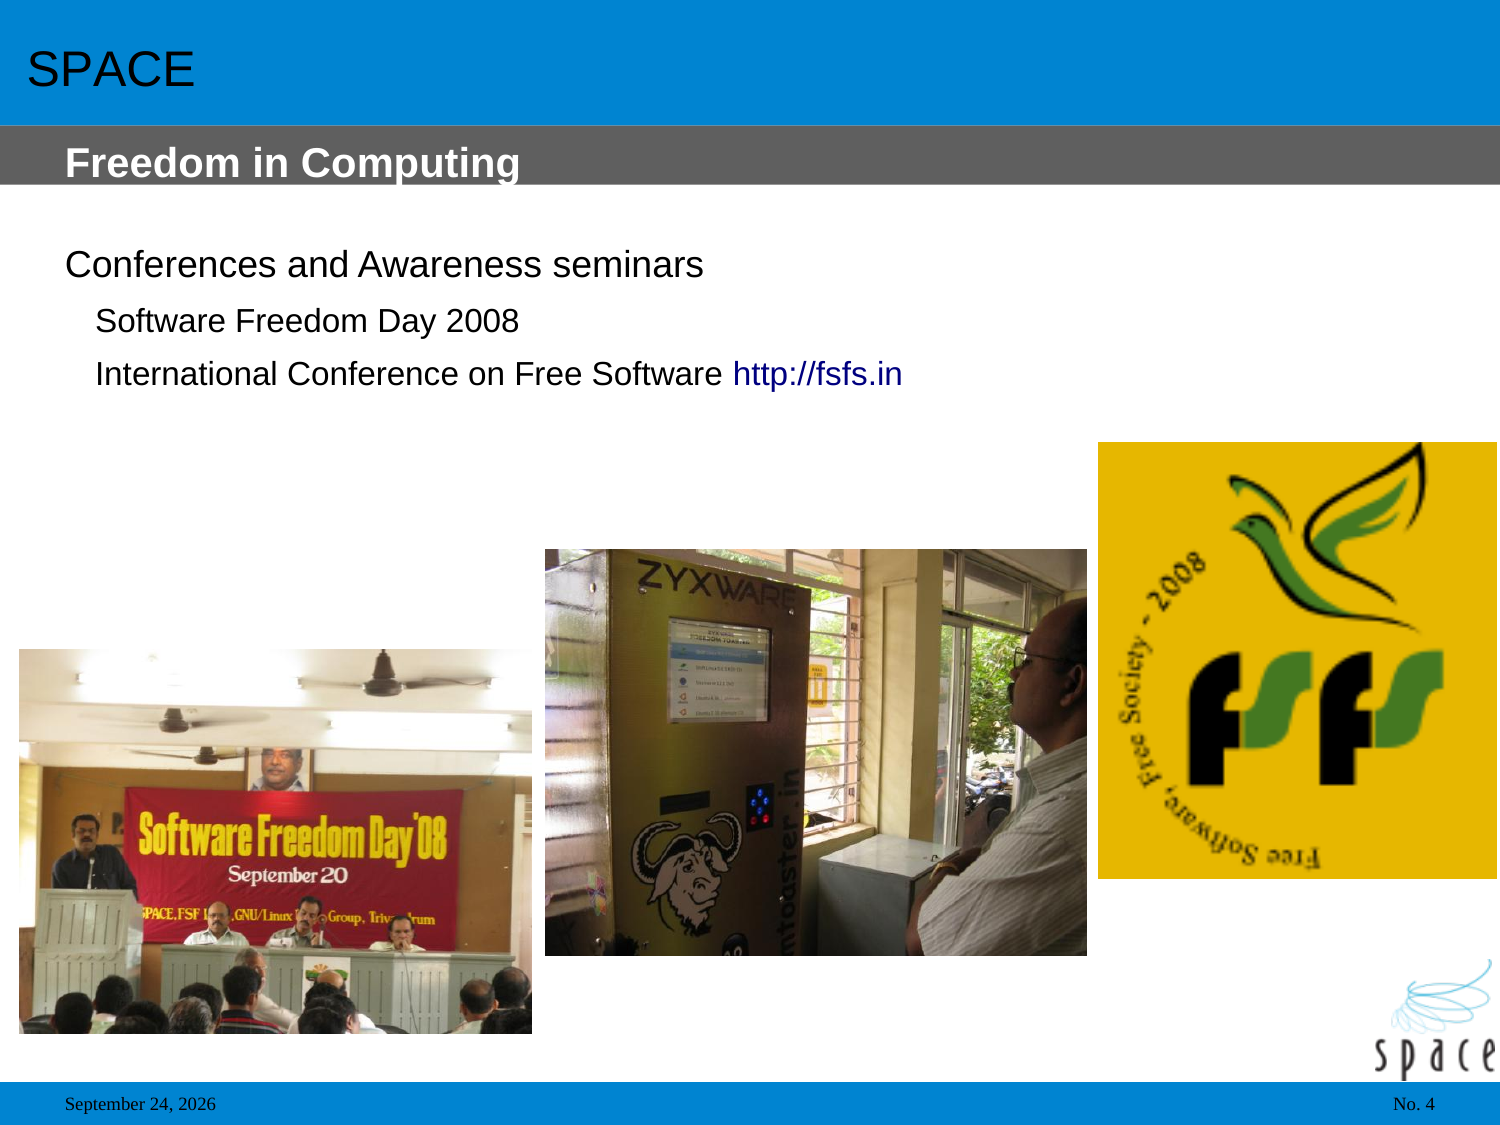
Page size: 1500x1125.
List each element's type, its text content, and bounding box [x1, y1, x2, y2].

picture [1375, 959, 1495, 1081]
picture [19, 649, 532, 1034]
picture [1098, 442, 1497, 879]
title Freedom in Computing [64, 139, 1436, 187]
picture [545, 549, 1087, 956]
list Conferences and Awareness seminars Software Freedom Day 2008 International Conference on Free Software http://fsfs.in [64, 243, 1436, 985]
